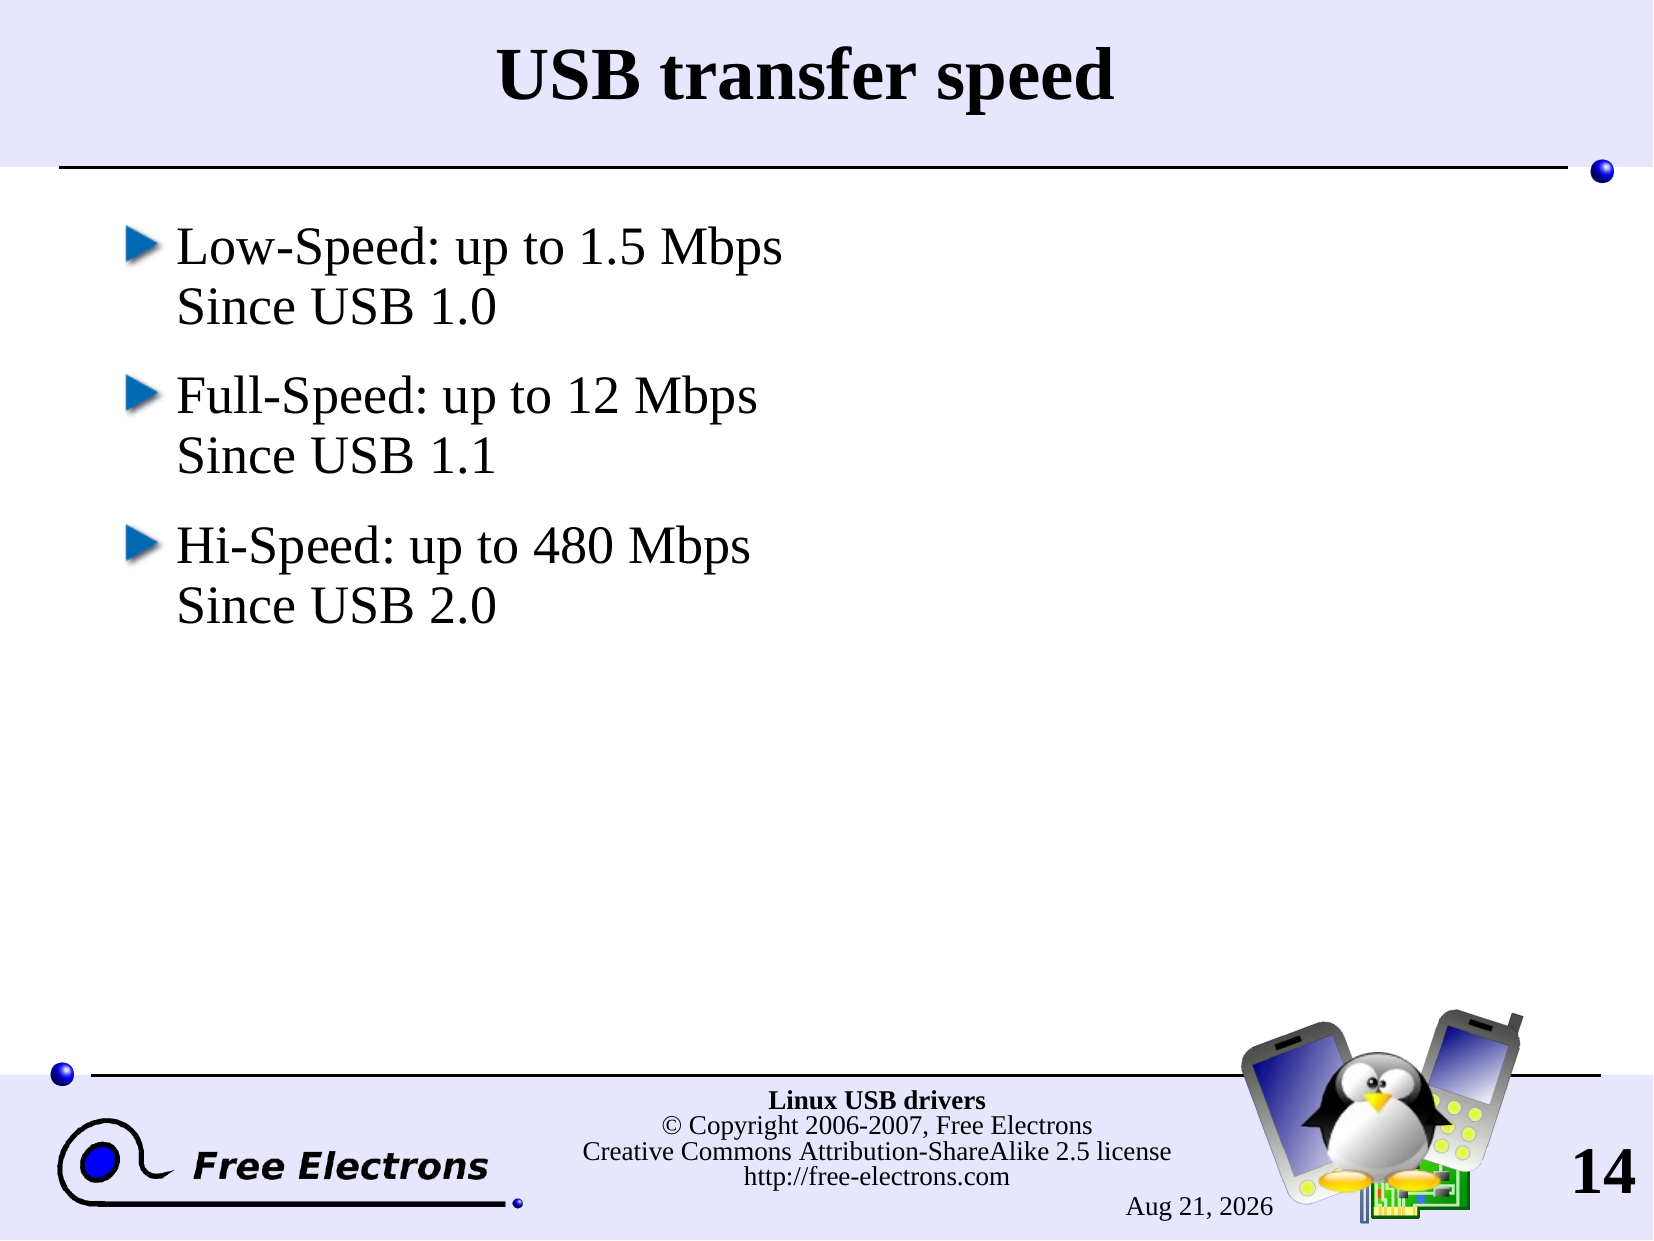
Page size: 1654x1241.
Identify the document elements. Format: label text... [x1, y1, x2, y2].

picture [1231, 1007, 1538, 1241]
list Low-Speed: up to 1.5 Mbps Since USB 1.0 Full-Speed: up to 12 Mbps Since USB 1.1 Hi-Speed: up to 480 Mbps Since USB 2.0 [105, 216, 1518, 1066]
title USB transfer speed [60, 25, 1551, 124]
picture [50, 1107, 527, 1216]
